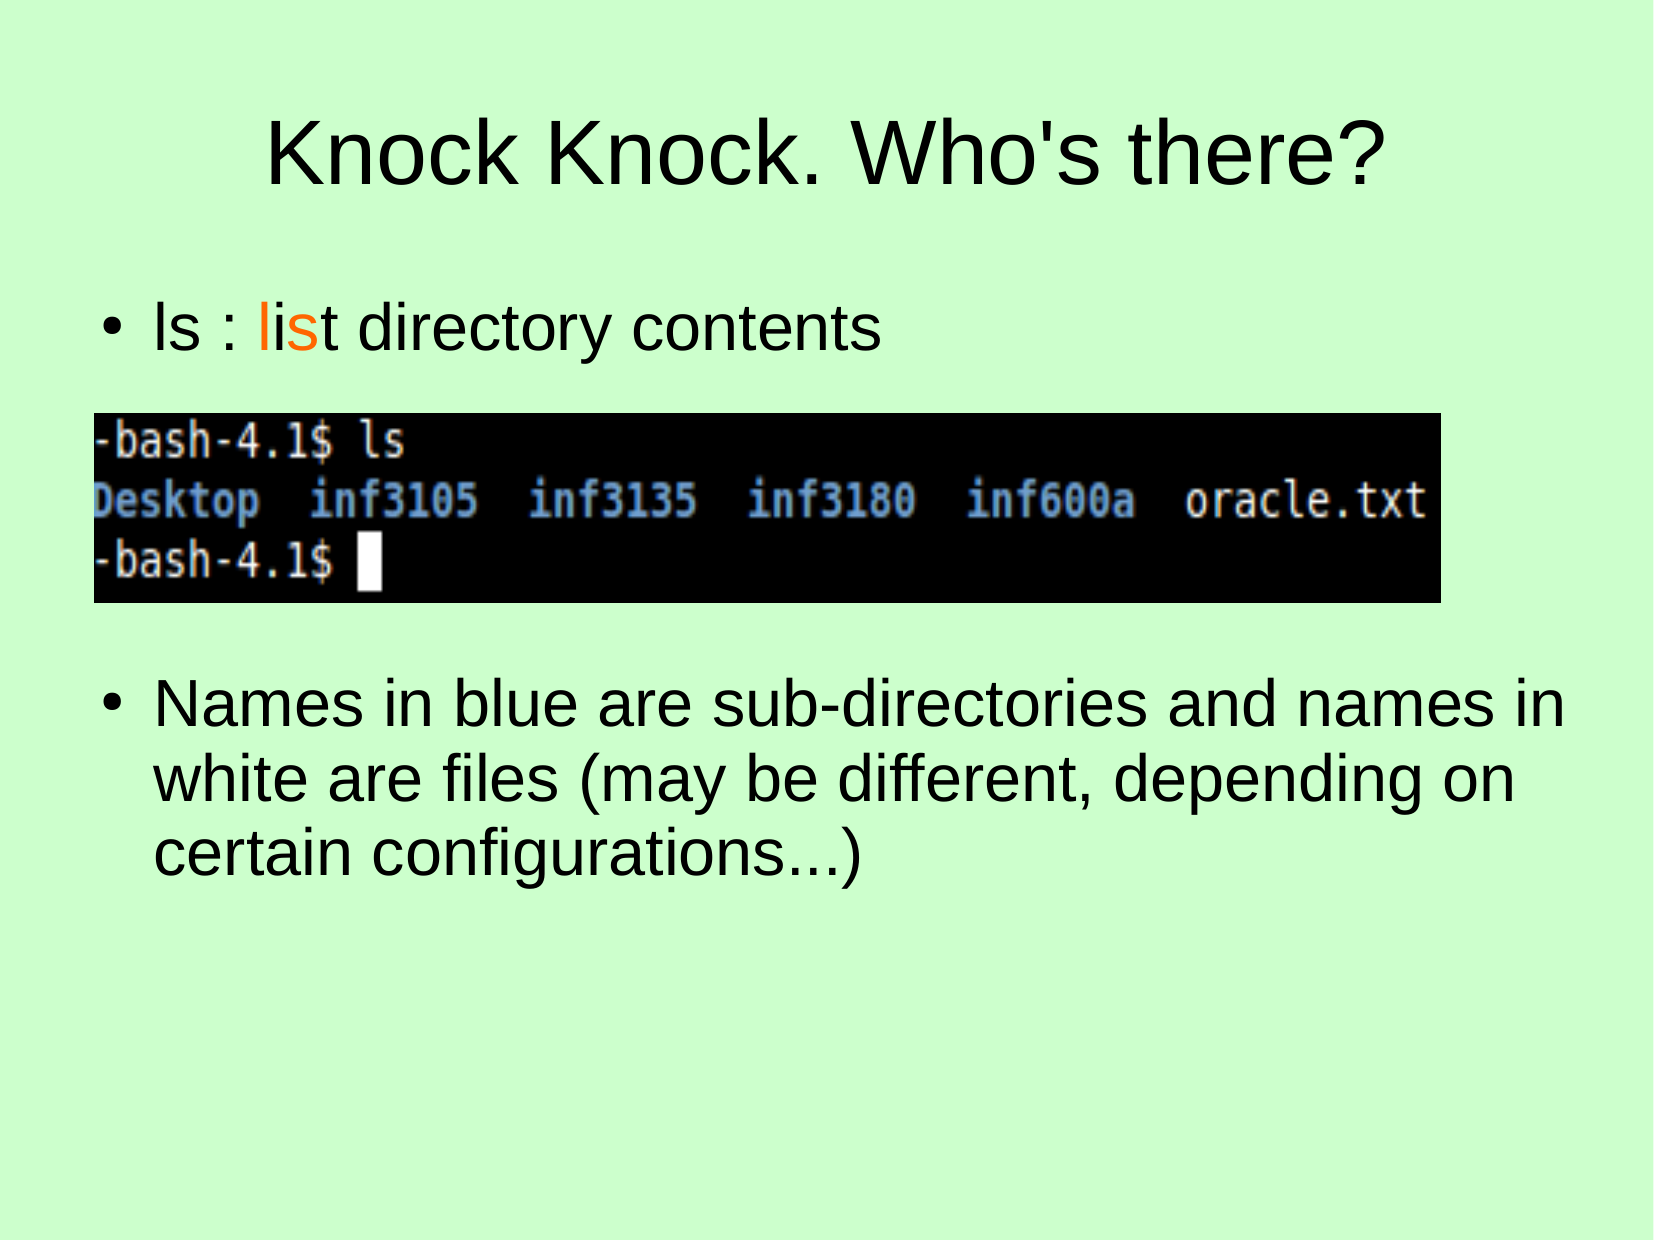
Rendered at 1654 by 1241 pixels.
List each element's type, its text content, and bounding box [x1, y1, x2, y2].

title Knock Knock. Who's there? [82, 49, 1571, 257]
list ls : list directory contents [82, 290, 1571, 634]
list Names in blue are sub-directories and names in white are files (may be different, depending on certain configurations...) [82, 665, 1571, 1009]
picture [94, 413, 1441, 603]
